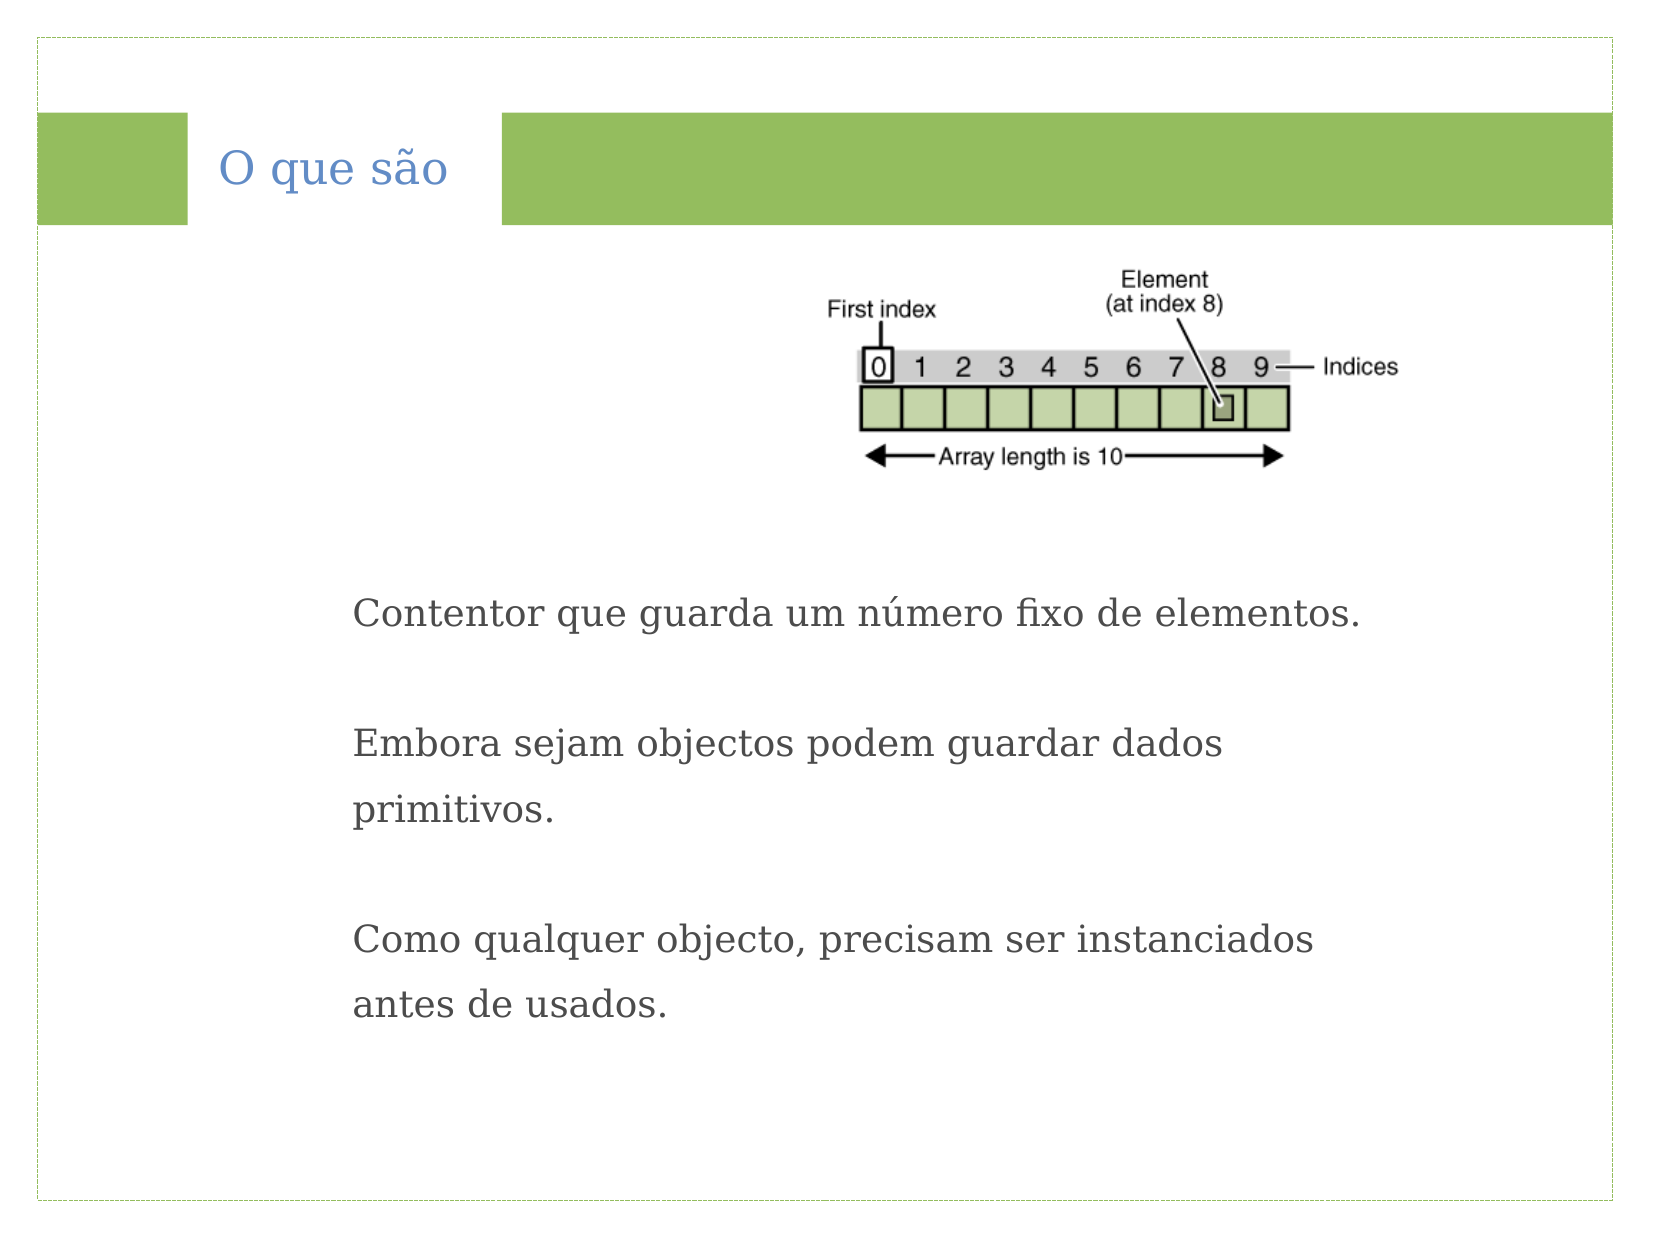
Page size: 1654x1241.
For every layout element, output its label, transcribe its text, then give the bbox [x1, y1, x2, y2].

text_box Contentor que guarda um número fixo de elementos. Embora sejam objectos podem guardar dados primitivos. Como qualquer objecto, precisam ser instanciados antes de usados. [337, 562, 1426, 1088]
text_box [501, 112, 1613, 226]
picture [826, 265, 1399, 473]
text_box [37, 112, 188, 226]
text_box O que são [203, 134, 465, 203]
